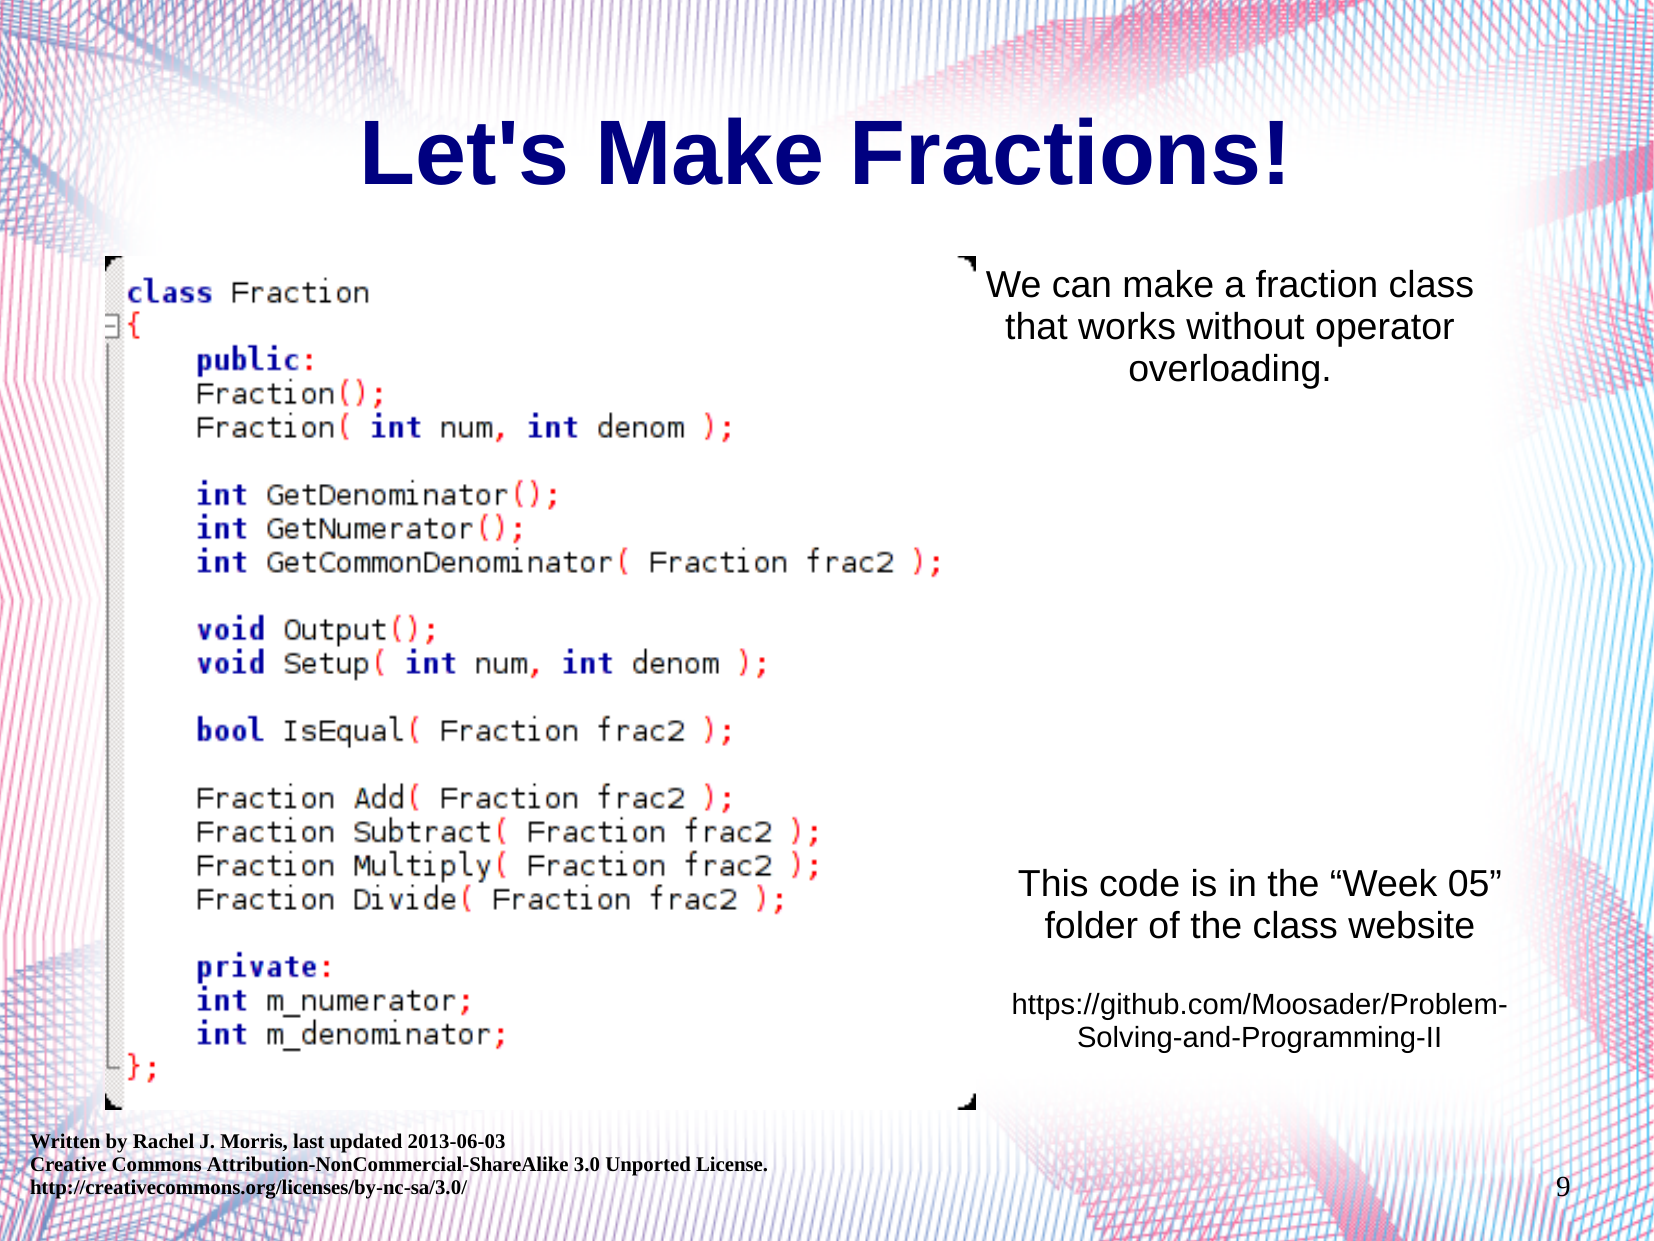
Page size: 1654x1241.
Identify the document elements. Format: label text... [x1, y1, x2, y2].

text_box This code is in the “Week 05” folder of the class website https://github.com/Moosader/Problem-Solving-and-Programming-II [975, 855, 1546, 1062]
picture [0, 0, 1654, 1241]
title Let's Make Fractions! [82, 49, 1571, 257]
text_box We can make a fraction class that works without operator overloading. [960, 256, 1501, 398]
